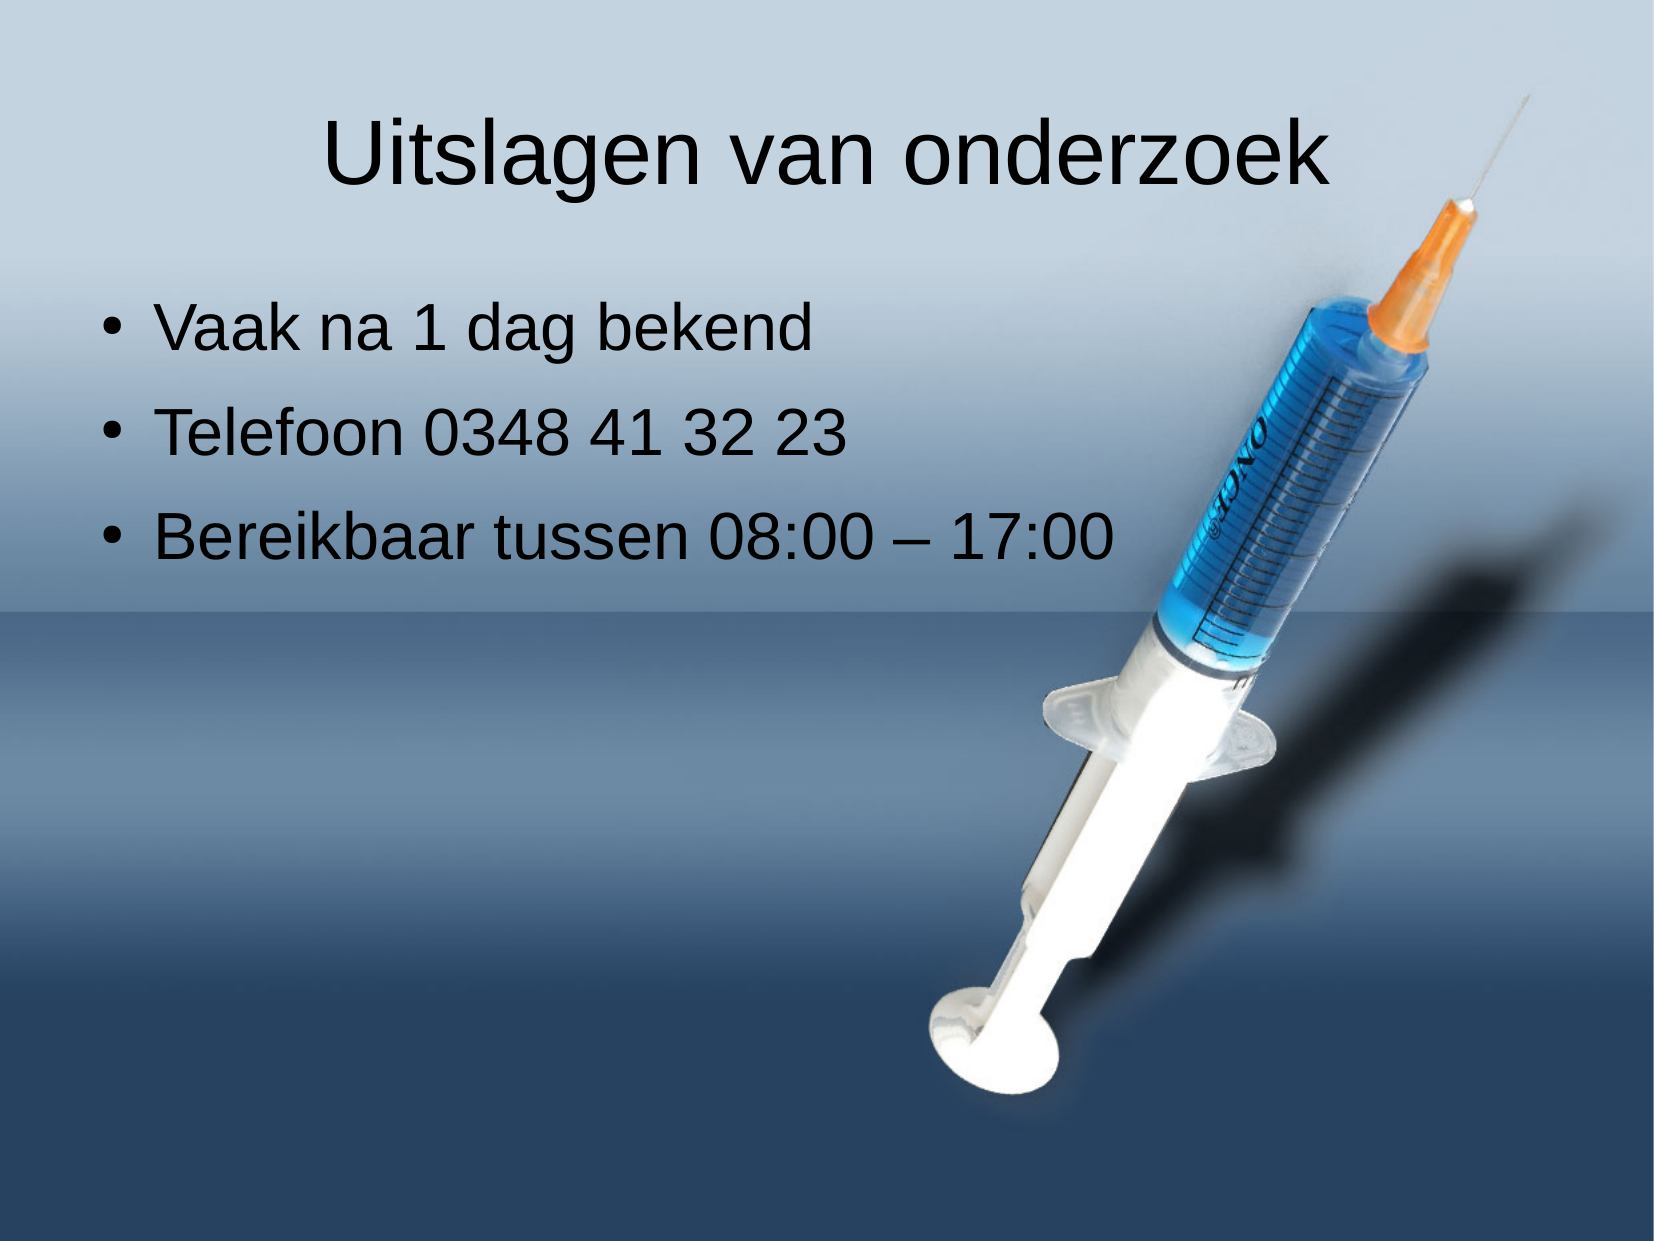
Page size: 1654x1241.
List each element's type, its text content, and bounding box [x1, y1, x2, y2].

list Vaak na 1 dag bekend Telefoon 0348 41 32 23 Bereikbaar tussen 08:00 – 17:00 [82, 290, 1571, 1010]
picture [0, 0, 1654, 1241]
title Uitslagen van onderzoek [82, 49, 1571, 257]
